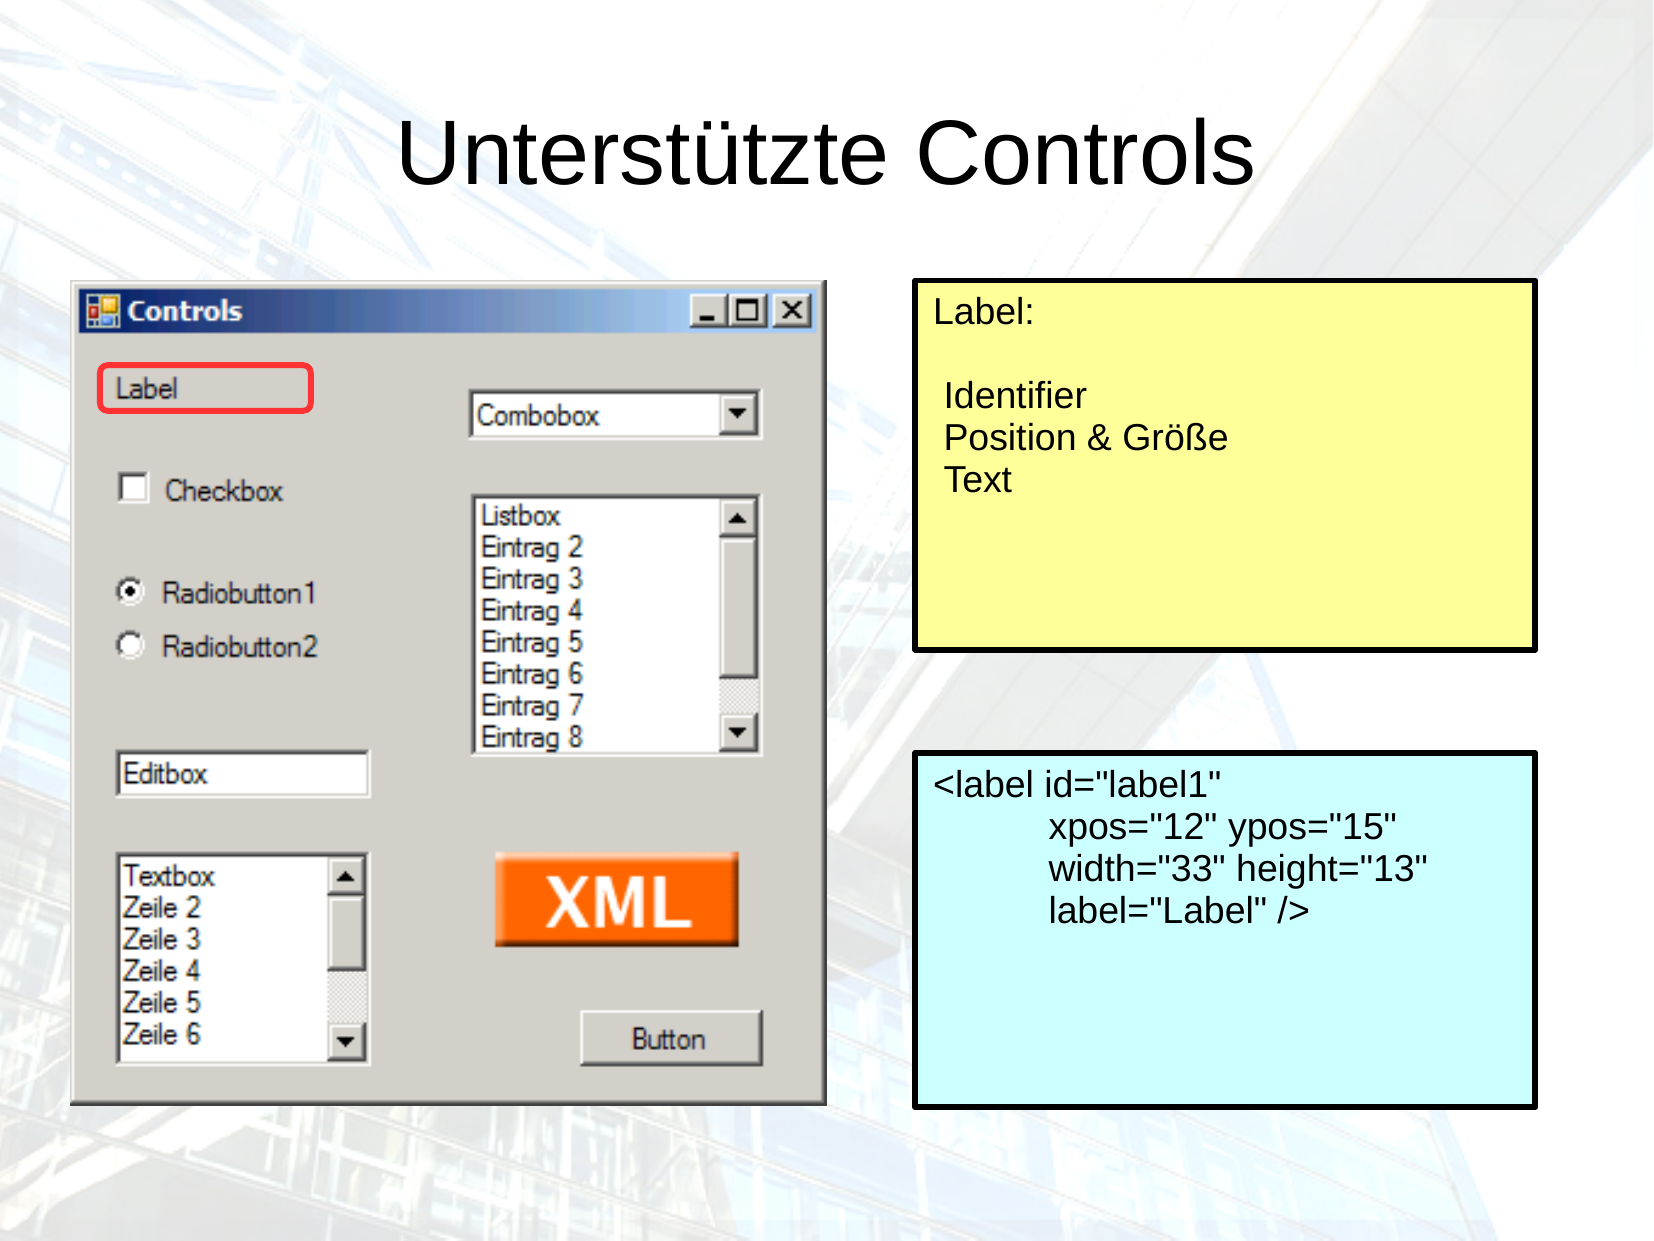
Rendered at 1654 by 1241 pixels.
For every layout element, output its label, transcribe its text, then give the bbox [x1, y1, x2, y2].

text_box Label: Identifier Position & Größe Text [915, 280, 1536, 650]
text_box <label id="label1" xpos="12" ypos="15" width="33" height="13" label="Label" /> [915, 752, 1536, 1108]
picture [0, 0, 1654, 1241]
title Unterstützte Controls [82, 56, 1571, 250]
